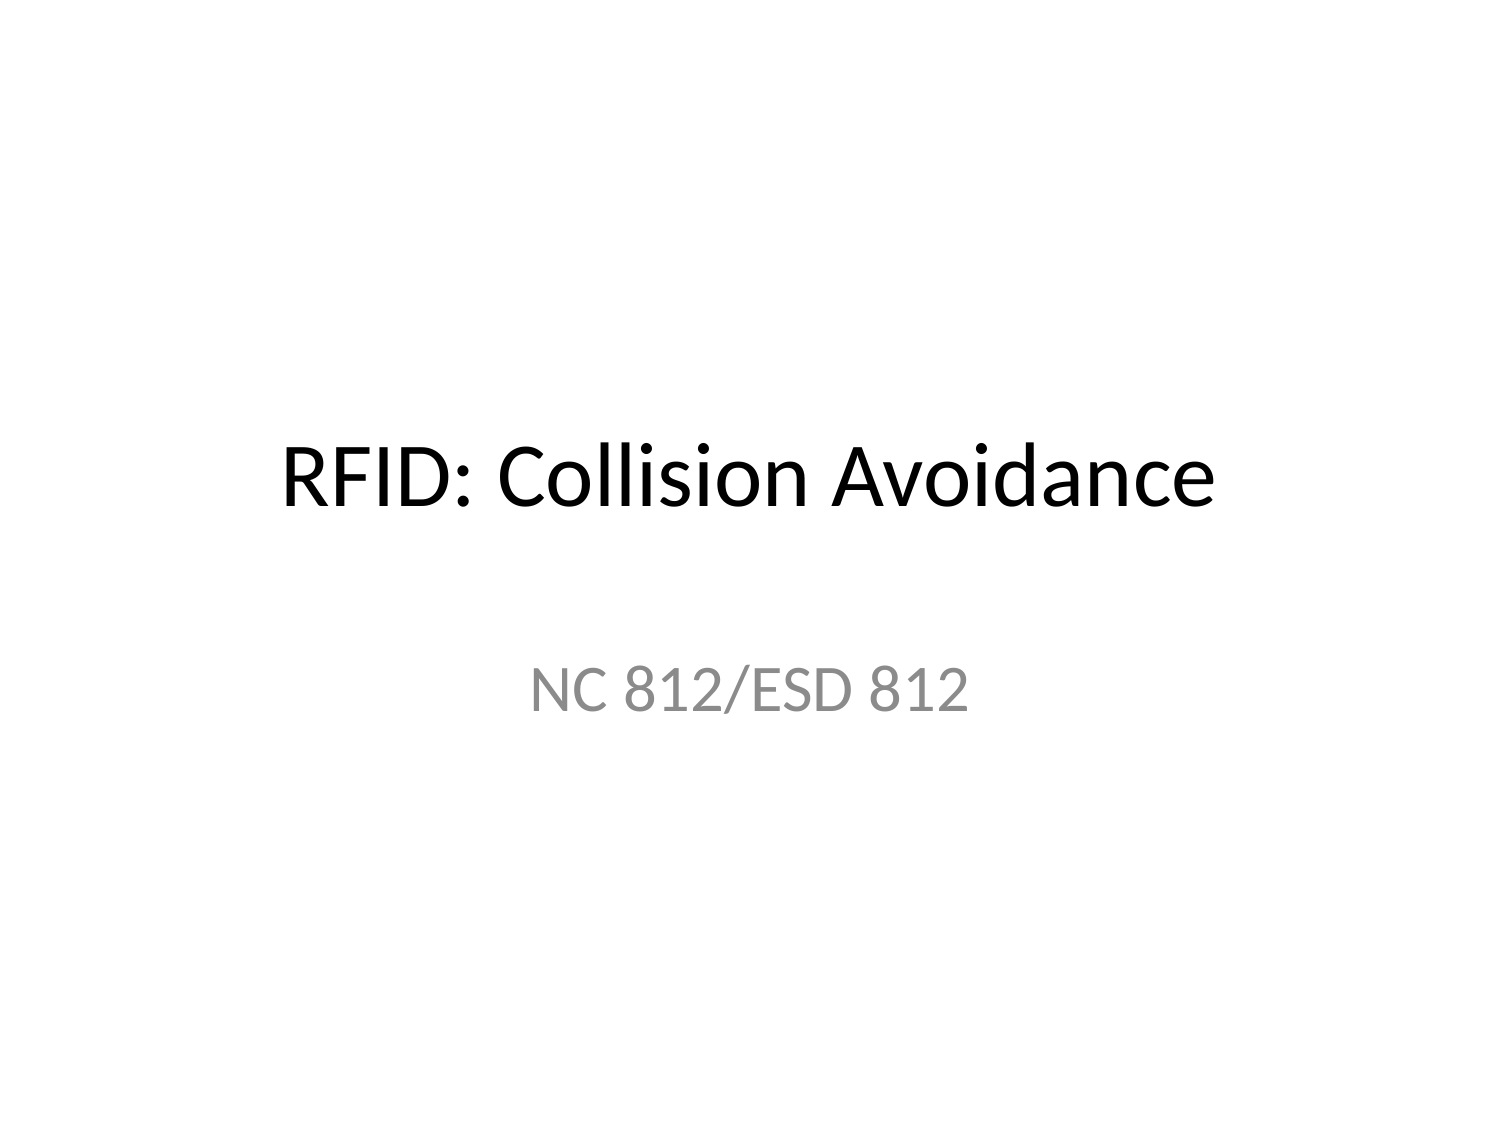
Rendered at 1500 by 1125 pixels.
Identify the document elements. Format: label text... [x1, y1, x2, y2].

title RFID: Collision Avoidance [112, 349, 1388, 591]
subtitle NC 812/ESD 812 [225, 637, 1275, 925]
